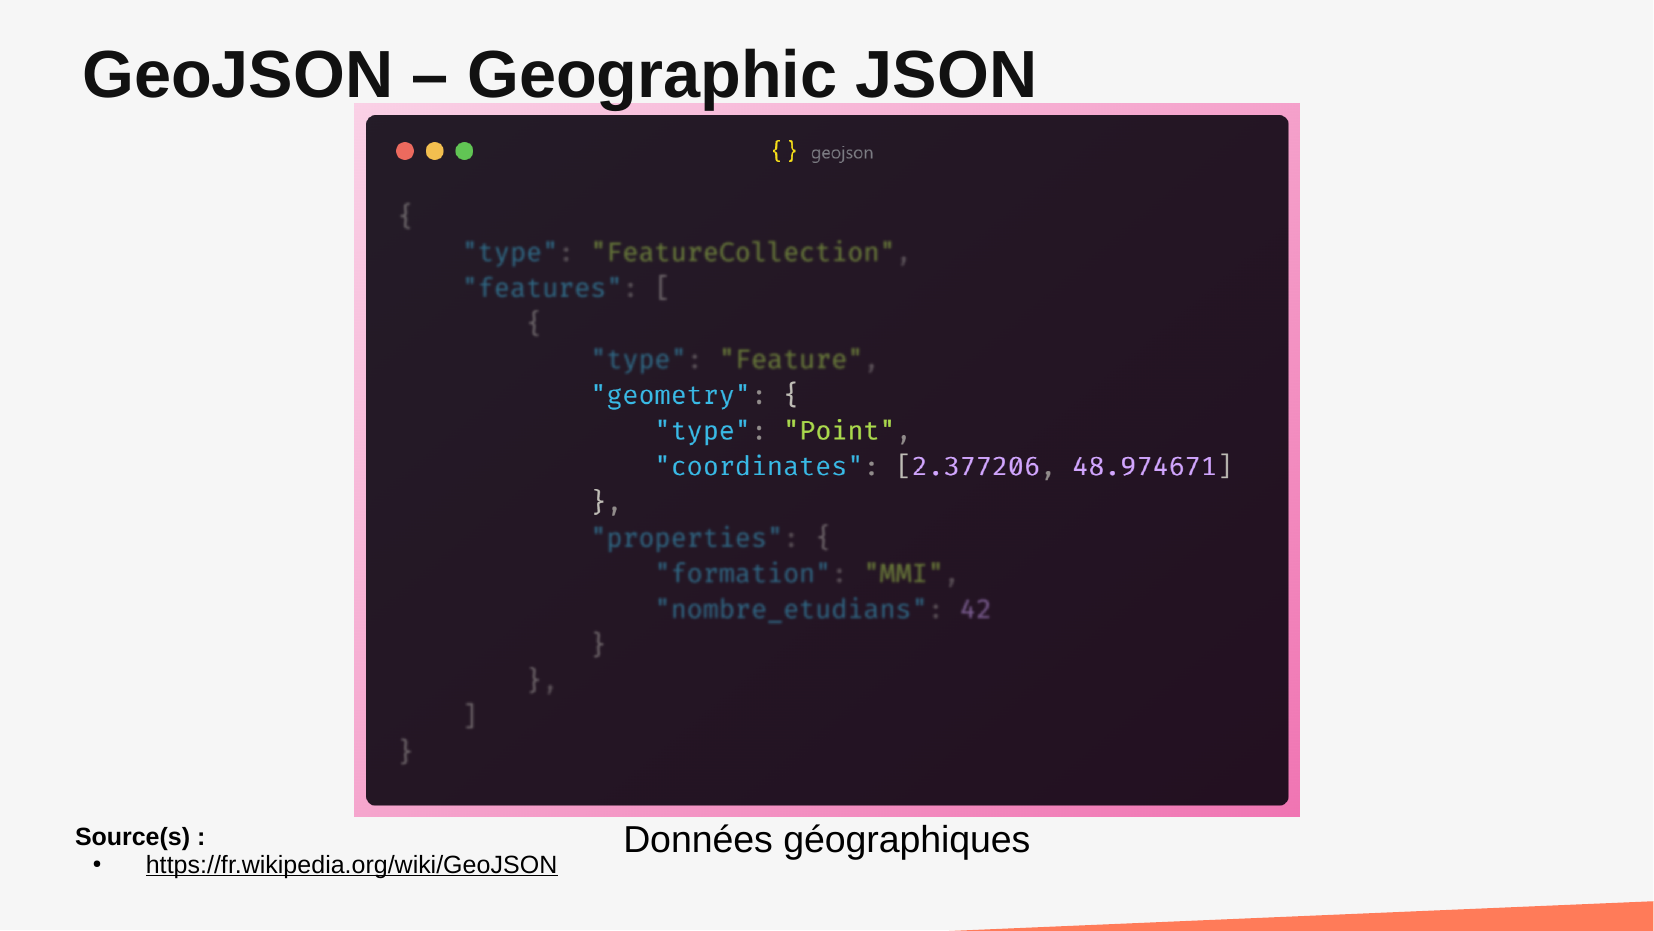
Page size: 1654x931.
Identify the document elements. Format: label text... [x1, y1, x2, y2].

text_box [949, 901, 1654, 931]
text_box Données géographiques [295, 811, 1358, 869]
text_box Source(s) : https://fr.wikipedia.org/wiki/GeoJSON [60, 815, 1546, 929]
title GeoJSON – Geographic JSON [82, 37, 1571, 115]
picture [354, 115, 1300, 811]
